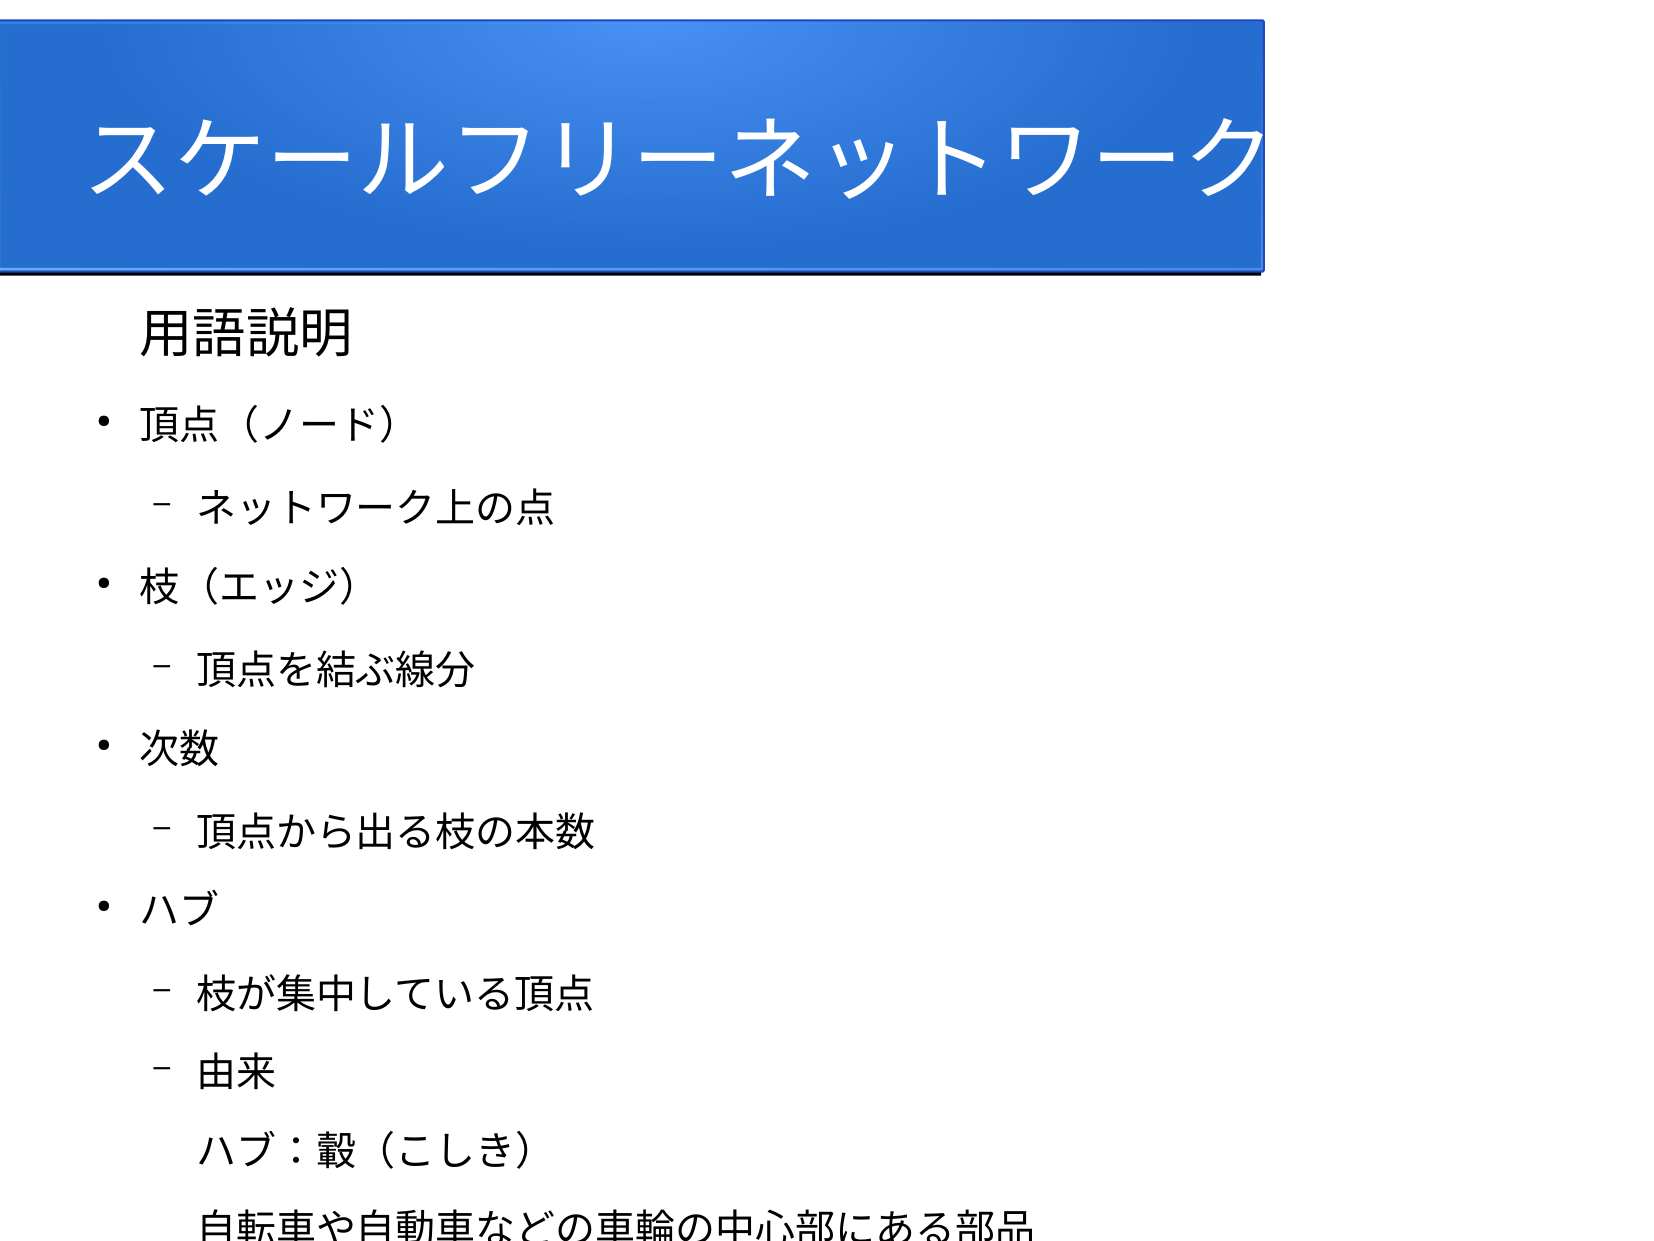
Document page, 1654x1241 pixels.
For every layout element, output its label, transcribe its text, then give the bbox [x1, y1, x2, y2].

list 用語説明 頂点（ノード） ネットワーク上の点 枝（エッジ） 頂点を結ぶ線分 次数 頂点から出る枝の本数 ハブ 枝が集中している頂点 由来 ハブ：轂（こしき） 自転車や自動車などの車輪の中心部にある部品 [82, 290, 1538, 1241]
title スケールフリーネットワーク [82, 49, 1288, 257]
